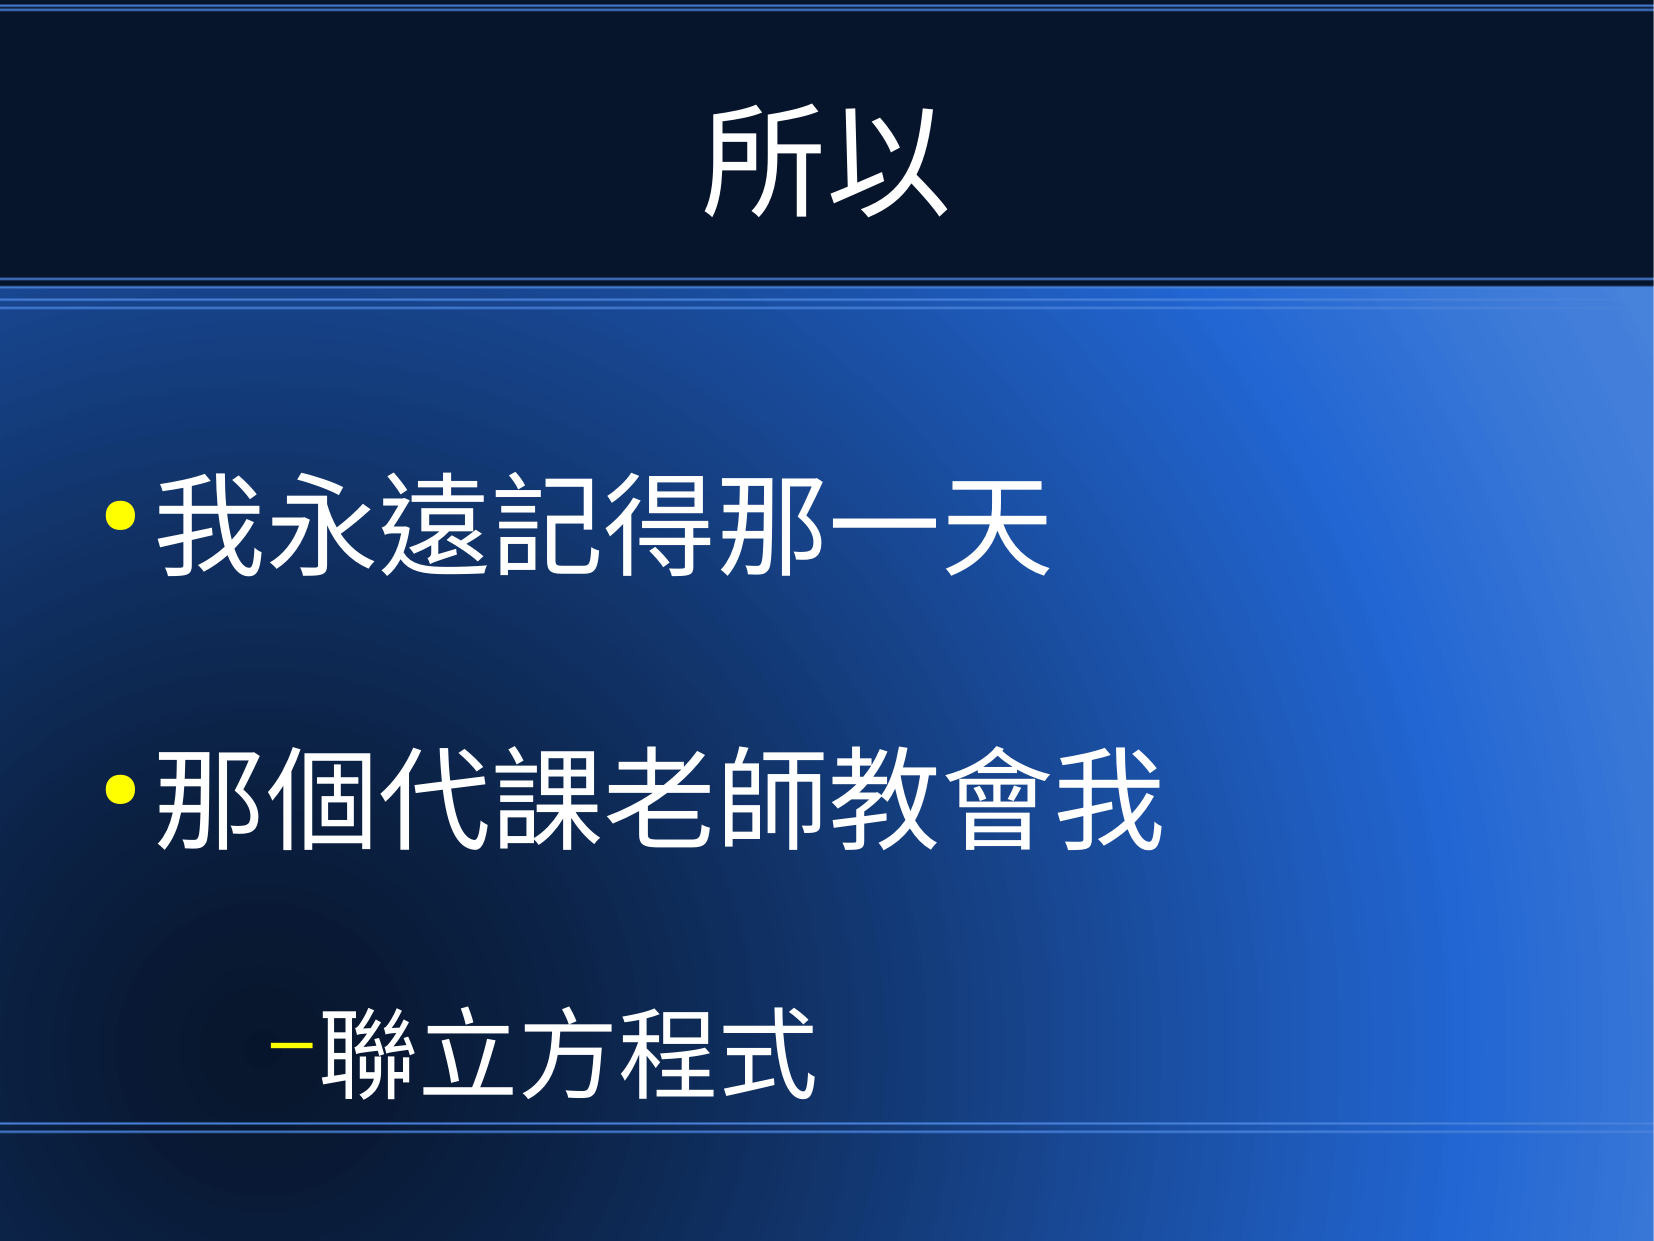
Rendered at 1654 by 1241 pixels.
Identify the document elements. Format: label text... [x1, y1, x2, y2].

list 我永遠記得那一天 那個代課老師教會我 聯立方程式 [82, 355, 1571, 1241]
picture [0, 0, 1654, 1241]
title 所以 [82, 49, 1571, 257]
